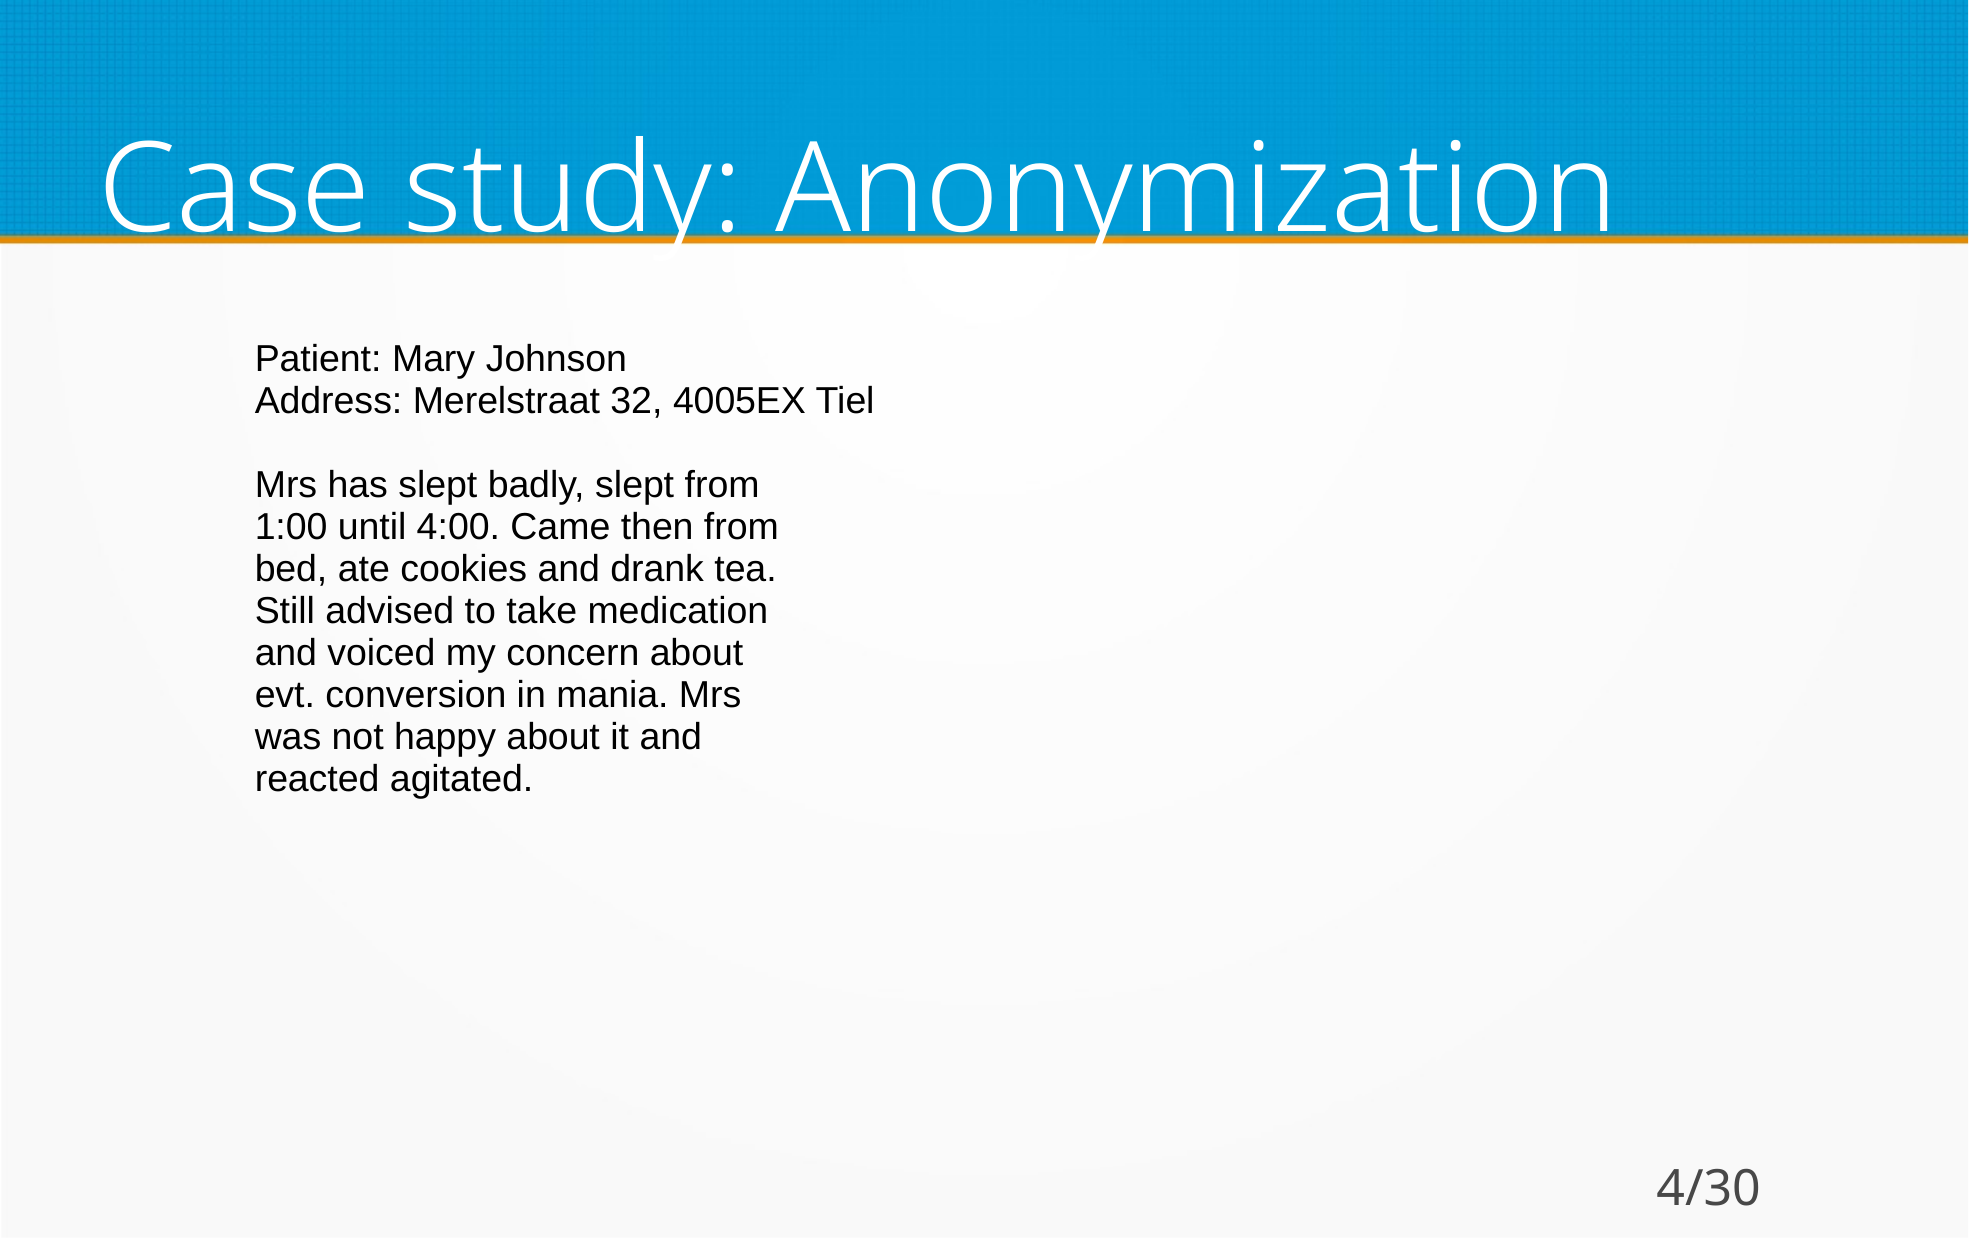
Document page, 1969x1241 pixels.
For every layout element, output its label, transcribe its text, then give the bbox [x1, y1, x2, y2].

picture [0, 233, 1969, 1241]
title Case study: Anonymization [98, 49, 1870, 257]
text_box Patient: Mary Johnson Address: Merelstraat 32, 4005EX Tiel Mrs has slept badly, slept from 1:00 until 4:00. Came then from bed, ate cookies and drank tea. Still advised to take medication and voiced my concern about evt. conversion in mania. Mrs was not happy about it and reacted agitated. [240, 330, 991, 807]
